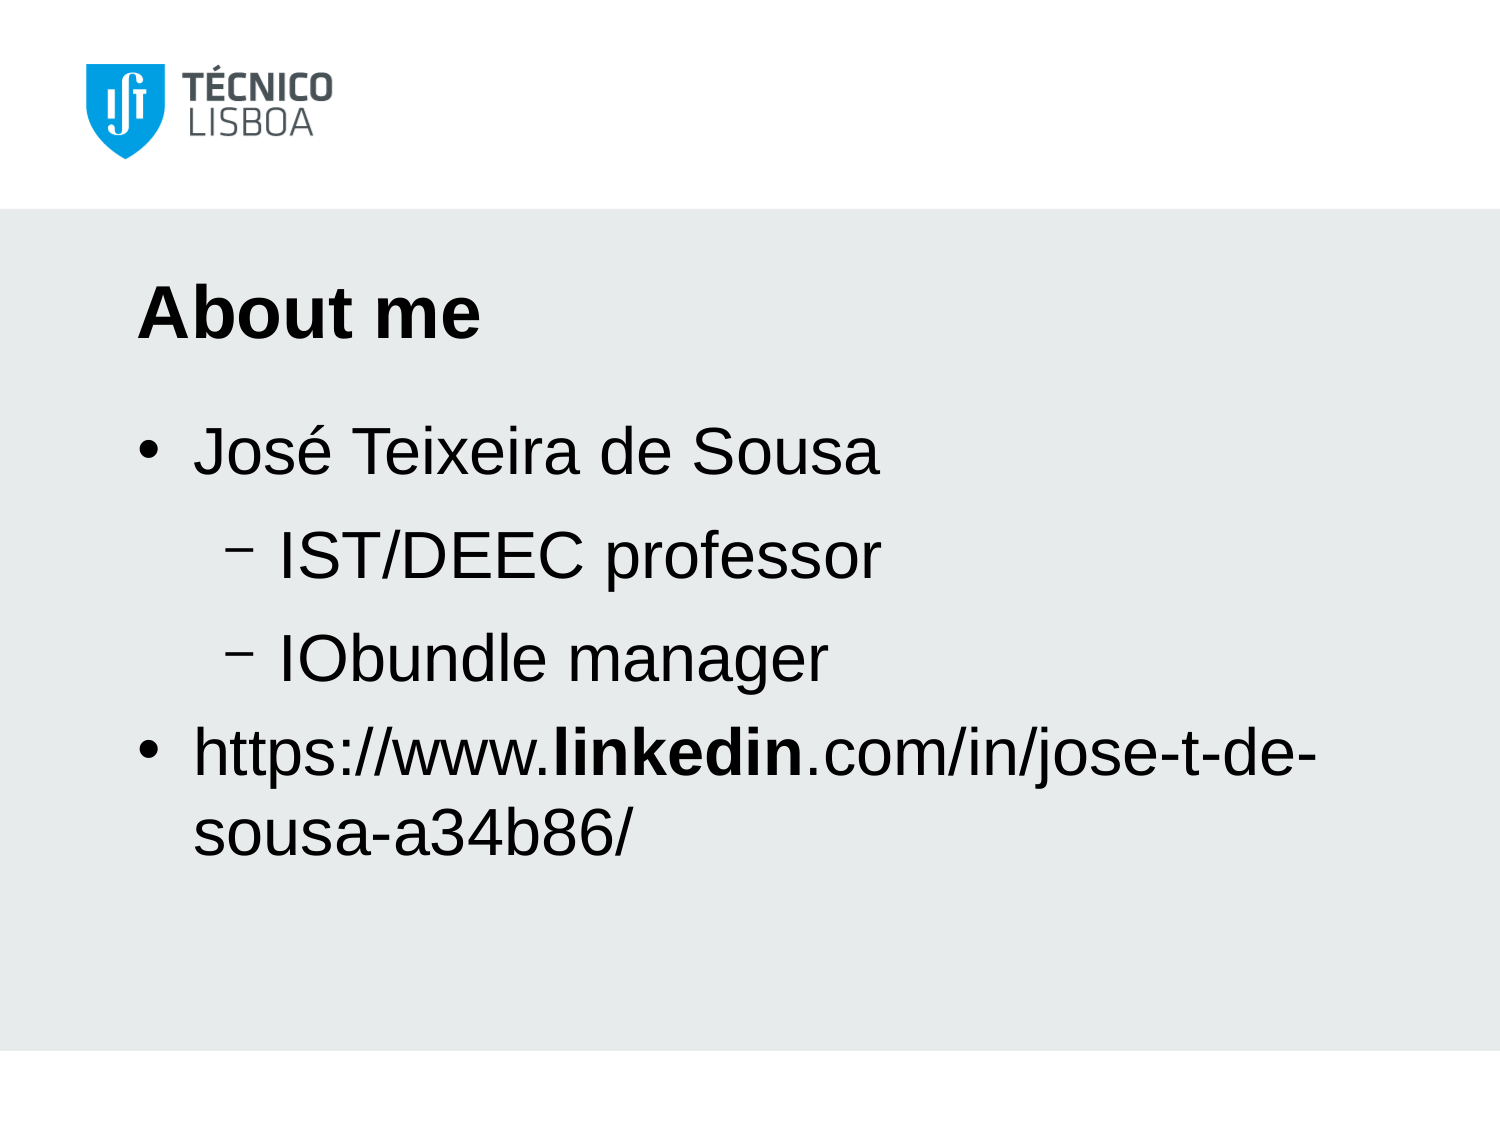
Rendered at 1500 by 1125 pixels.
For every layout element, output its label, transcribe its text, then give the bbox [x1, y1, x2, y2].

picture [0, 0, 1500, 1125]
list José Teixeira de Sousa IST/DEEC professor IObundle manager https://www.linkedin.com/in/jose-t-de-sousa-a34b86/ [121, 400, 1445, 1005]
title About me [121, 237, 1378, 381]
